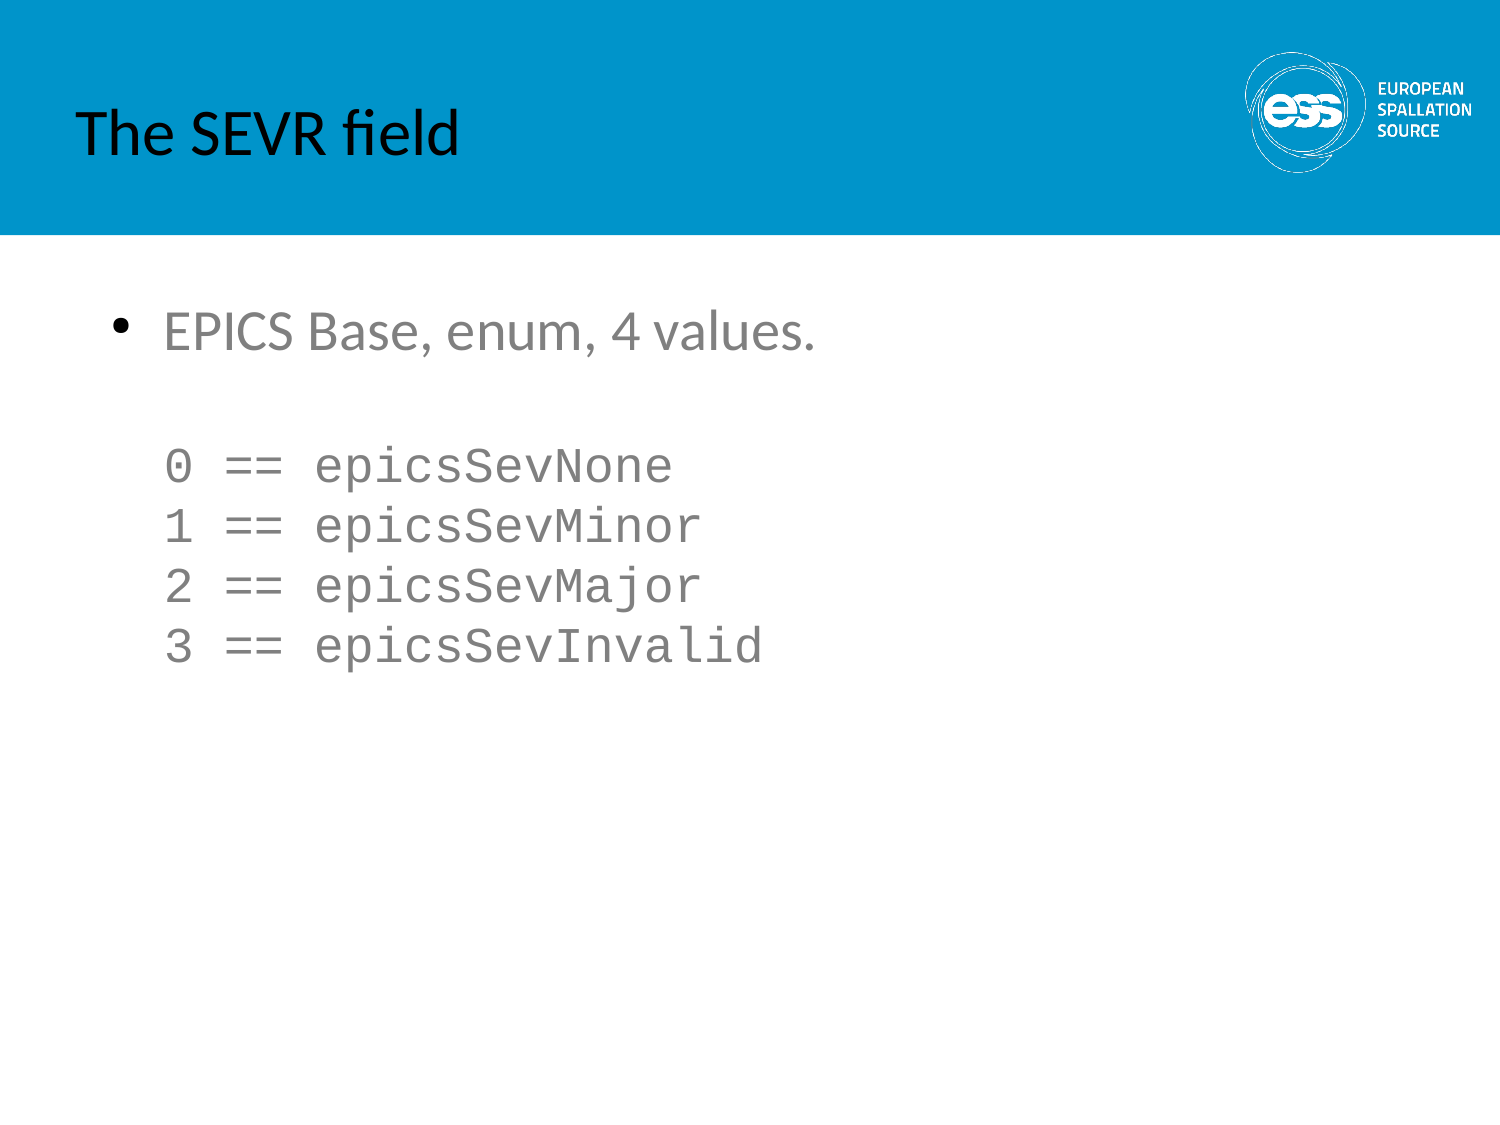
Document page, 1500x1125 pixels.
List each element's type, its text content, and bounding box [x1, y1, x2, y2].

picture [1422, 125, 1428, 134]
picture [1432, 125, 1438, 136]
picture [1400, 83, 1407, 94]
picture [1436, 104, 1444, 115]
list EPICS Base, enum, 4 values. 0 == epicsSevNone 1 == epicsSevMinor 2 == epicsSevMajor 3 == epicsSevInvalid [78, 285, 1429, 1028]
picture [1389, 104, 1393, 115]
picture [1443, 86, 1450, 93]
picture [1398, 109, 1406, 115]
picture [1418, 104, 1423, 115]
picture [1379, 83, 1385, 94]
picture [1264, 94, 1342, 127]
title The SEVR field [75, 45, 1247, 233]
picture [1423, 83, 1430, 94]
picture [1409, 104, 1415, 115]
picture [1454, 83, 1458, 94]
